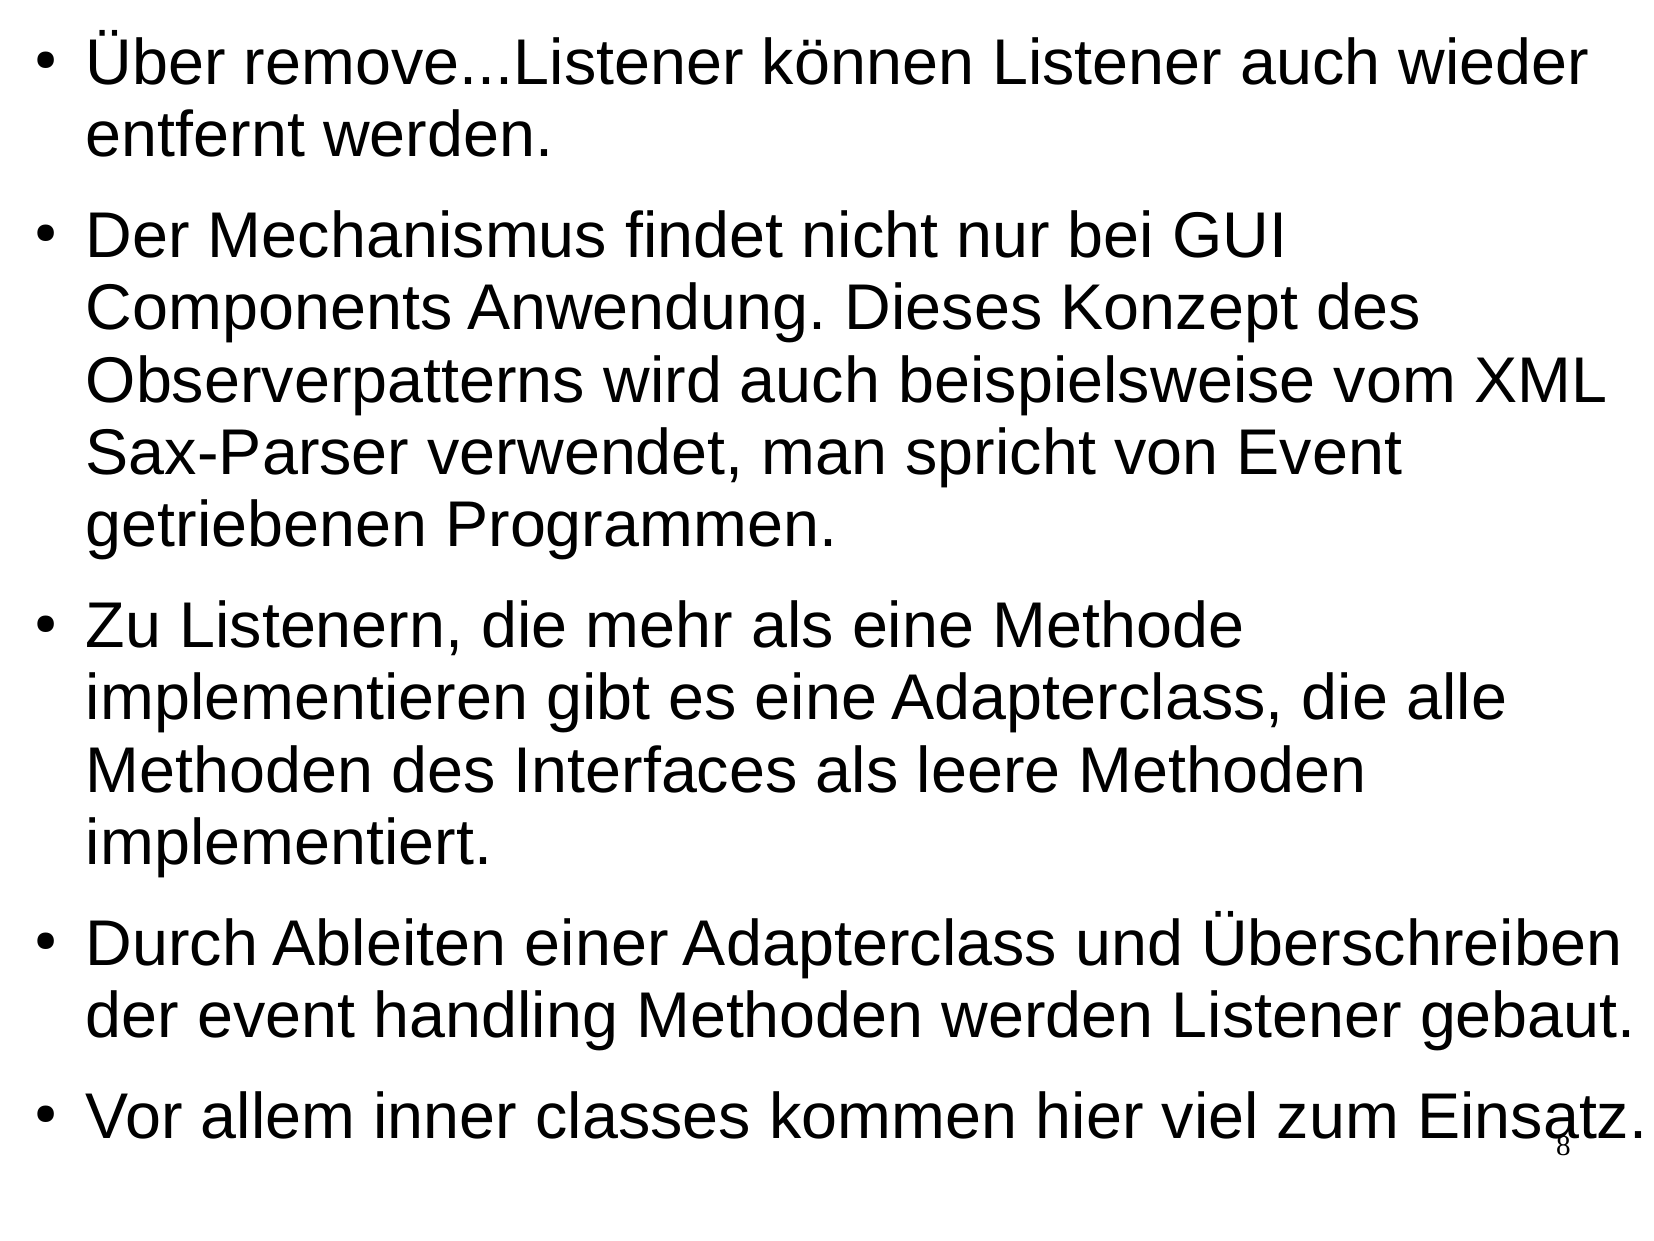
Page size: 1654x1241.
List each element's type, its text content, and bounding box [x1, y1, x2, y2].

list Über remove...Listener können Listener auch wieder entfernt werden. Der Mechanismus findet nicht nur bei GUI Components Anwendung. Dieses Konzept des Observerpatterns wird auch beispielsweise vom XML Sax-Parser verwendet, man spricht von Event getriebenen Programmen. Zu Listenern, die mehr als eine Methode implementieren gibt es eine Adapterclass, die alle Methoden des Interfaces als leere Methoden implementiert. Durch Ableiten einer Adapterclass und Überschreiben der event handling Methoden werden Listener gebaut. Vor allem inner classes kommen hier viel zum Einsatz. [17, 25, 1654, 1218]
